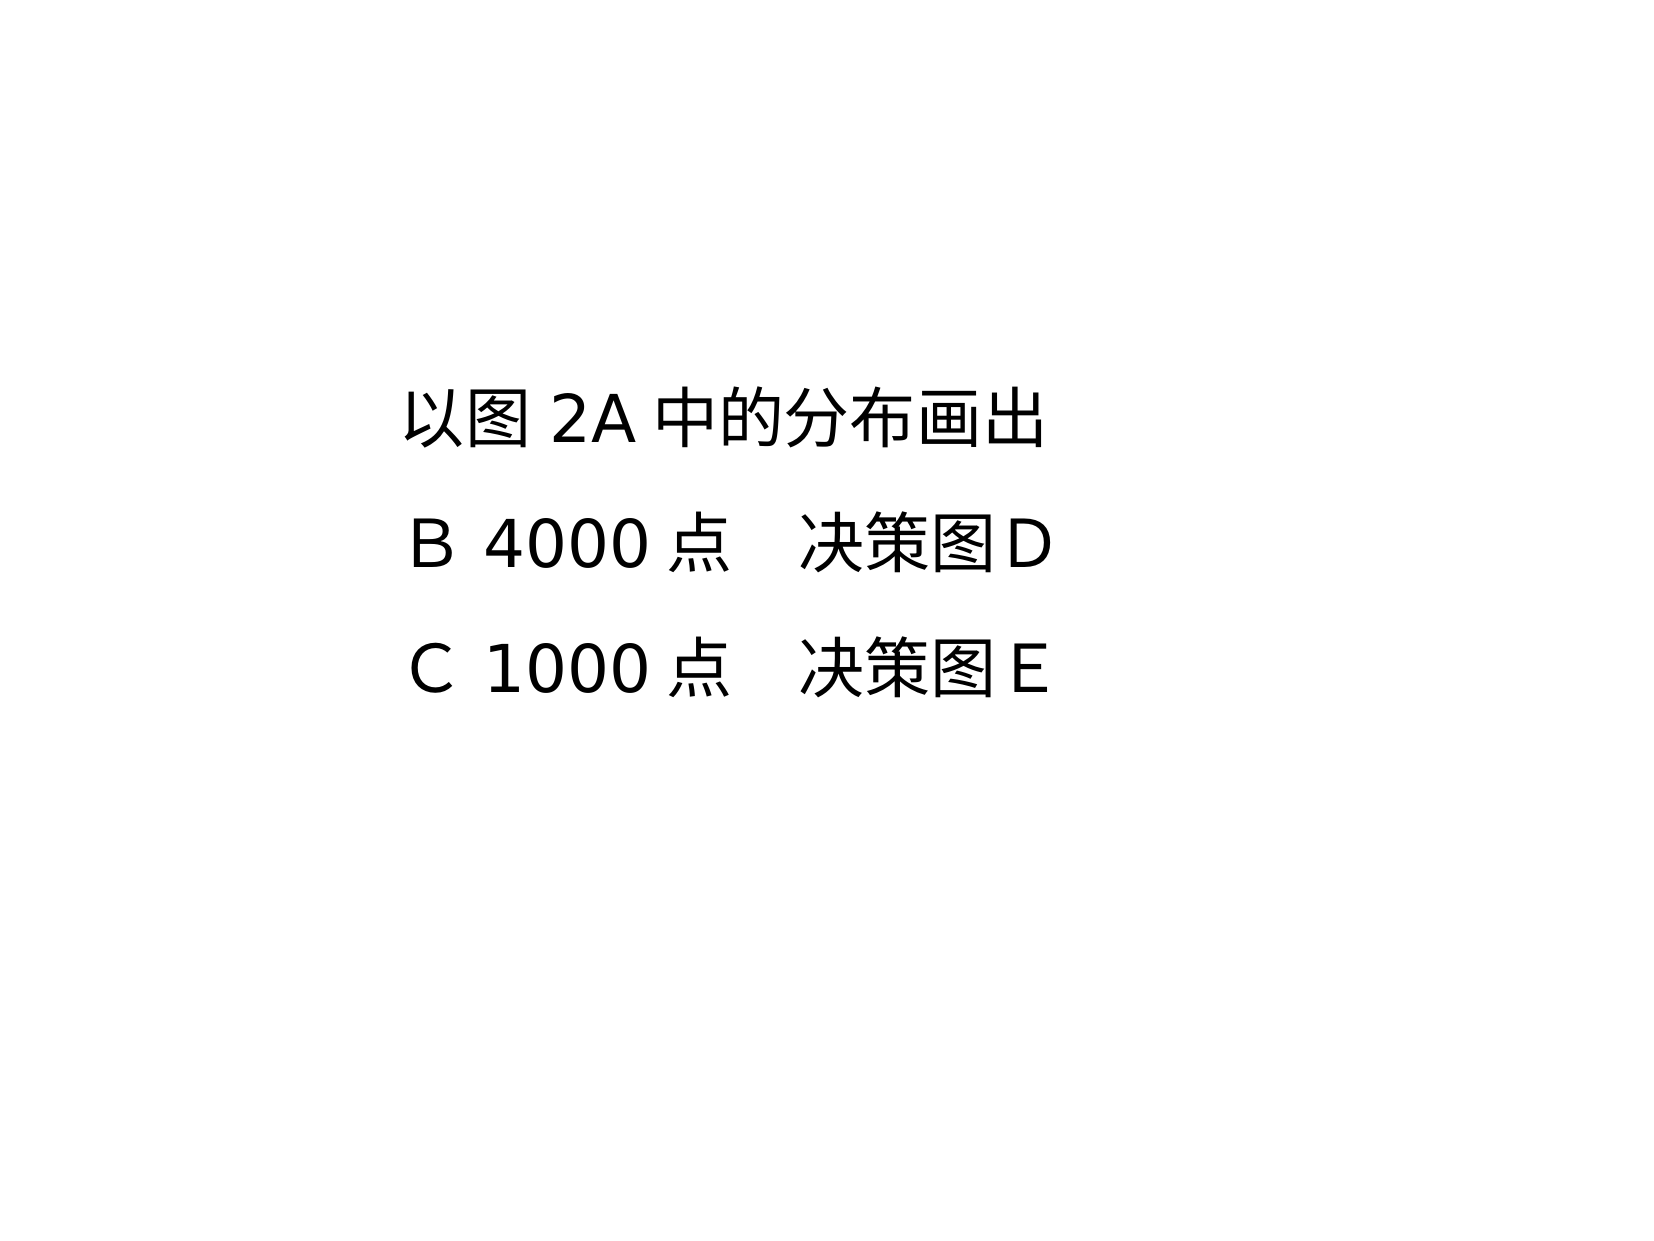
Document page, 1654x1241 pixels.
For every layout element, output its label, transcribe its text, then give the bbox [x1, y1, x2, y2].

list 以图2A中的分布画出 Ｂ4000点 决策图Ｄ Ｃ1000点 决策图Ｅ [118, 366, 1607, 714]
